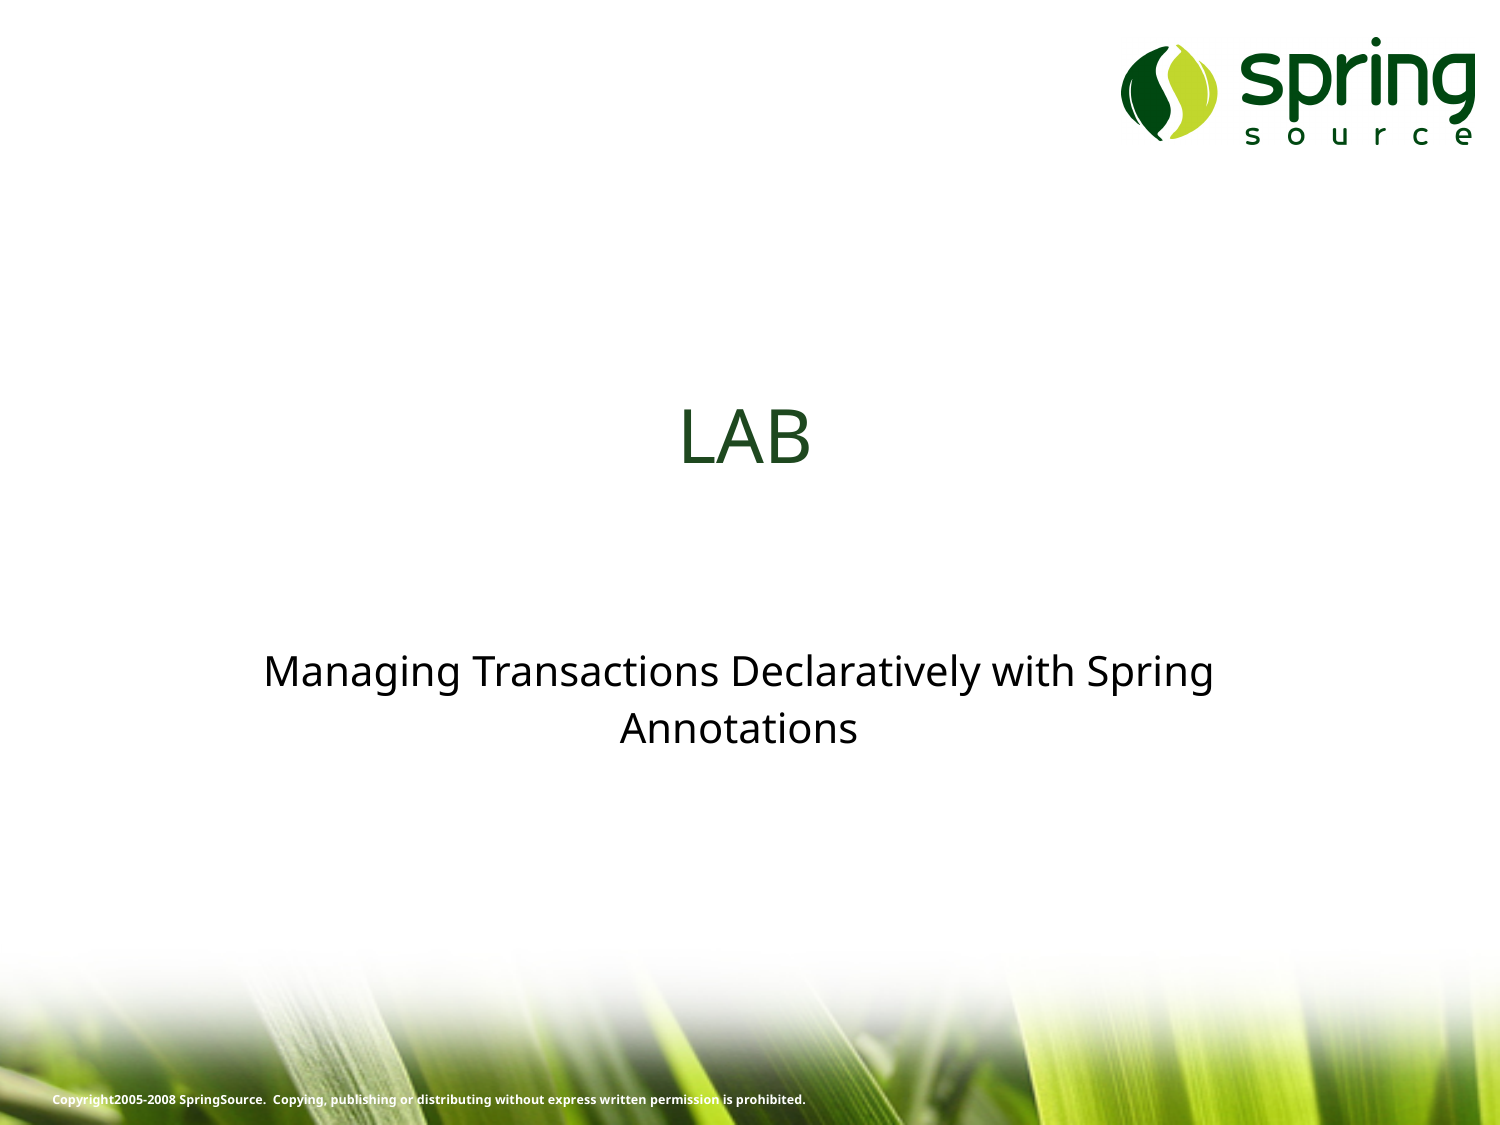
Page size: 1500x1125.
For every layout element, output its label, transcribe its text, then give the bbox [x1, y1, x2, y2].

picture [0, 944, 1500, 1125]
picture [1121, 37, 1475, 145]
subtitle Managing Transactions Declaratively with Spring Annotations [214, 499, 1265, 788]
title LAB [107, 340, 1383, 529]
